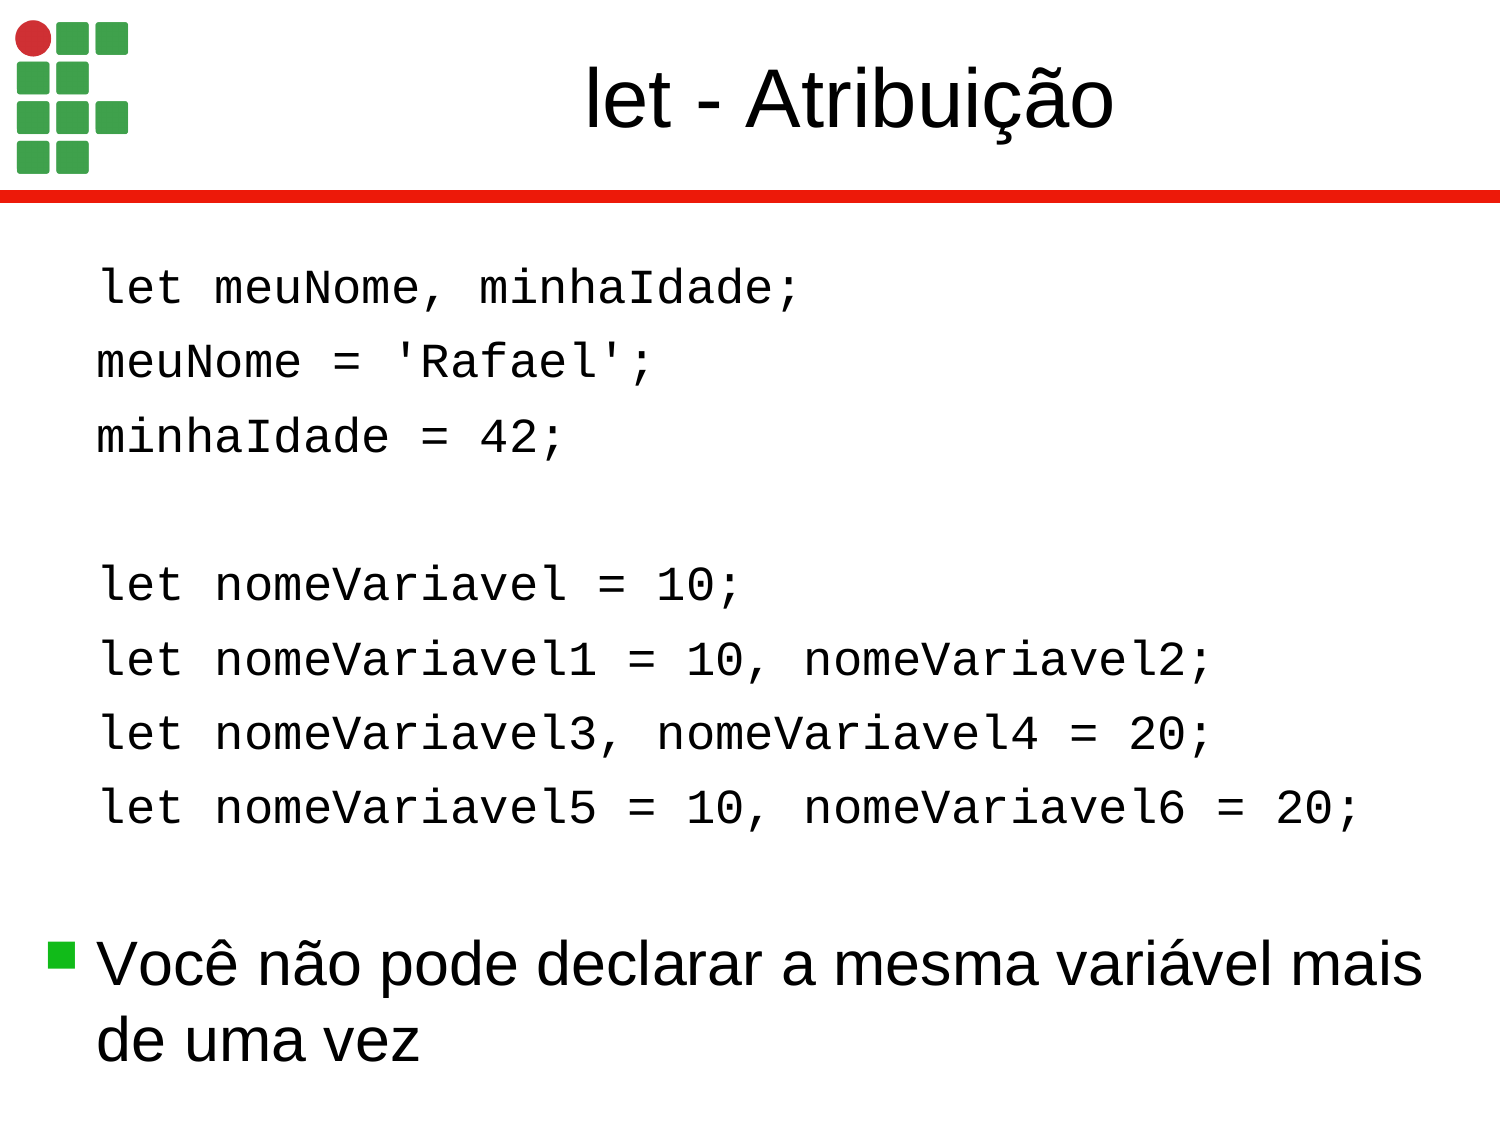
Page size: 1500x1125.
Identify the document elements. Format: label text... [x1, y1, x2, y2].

list let meuNome, minhaIdade; meuNome = 'Rafael'; minhaIdade = 42; let nomeVariavel = 10; let nomeVariavel1 = 10, nomeVariavel2; let nomeVariavel3, nomeVariavel4 = 20; let nomeVariavel5 = 10, nomeVariavel6 = 20; Você não pode declarar a mesma variável mais de uma vez [29, 207, 1471, 1087]
title let - Atribuição [230, 0, 1471, 202]
picture [14, 16, 130, 178]
